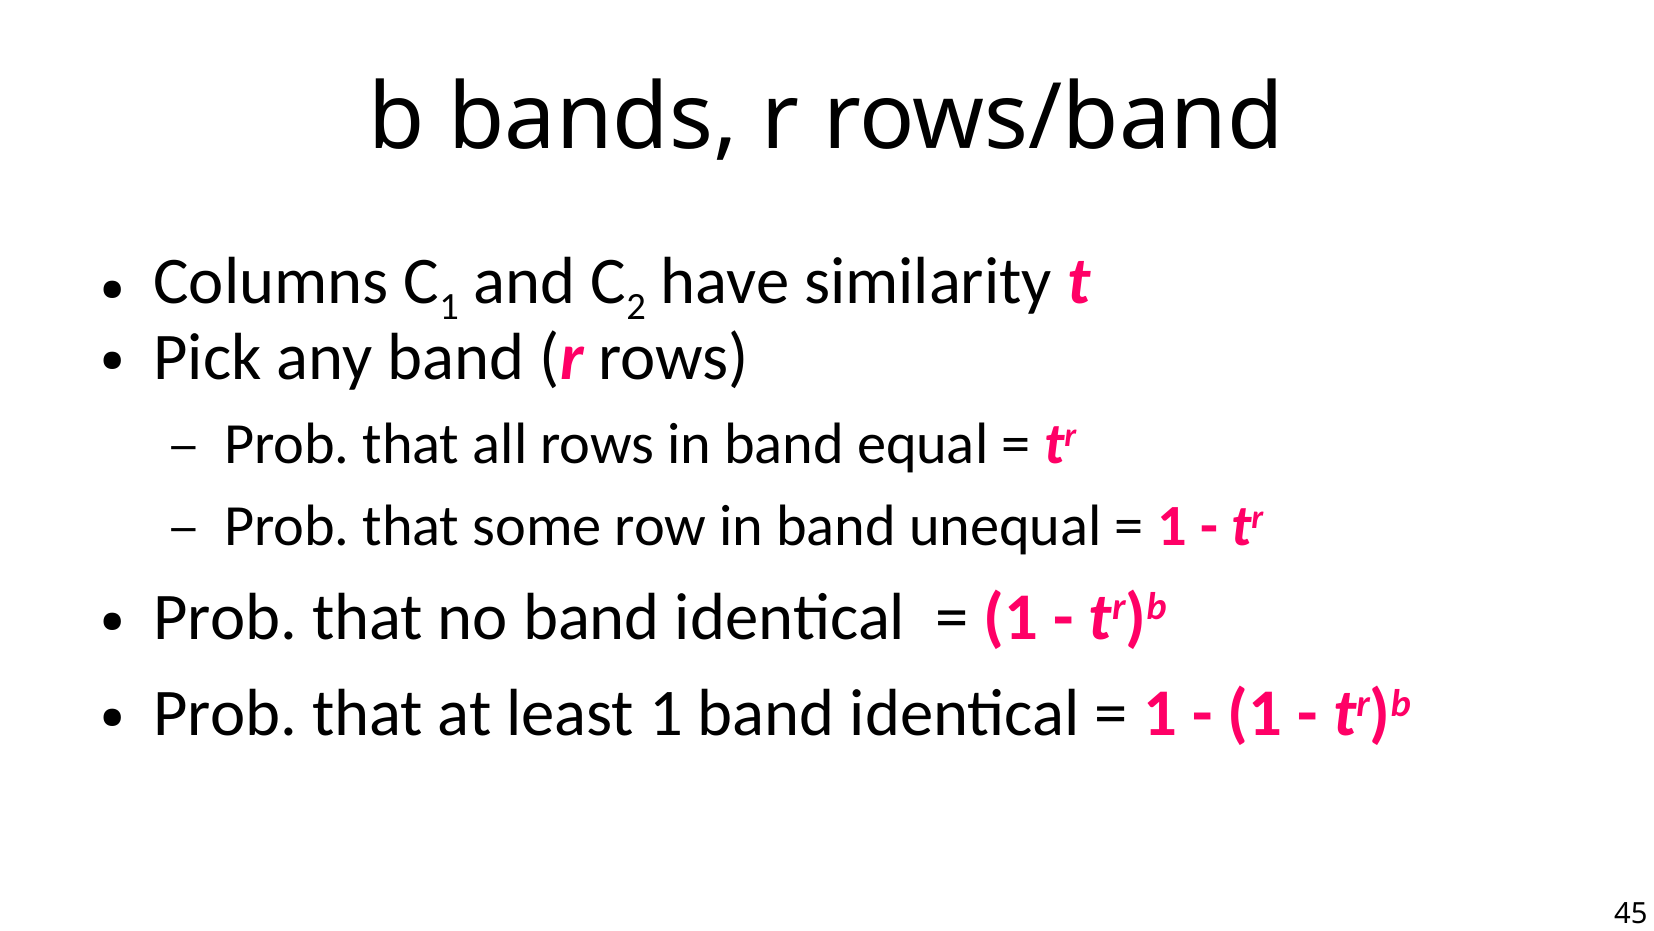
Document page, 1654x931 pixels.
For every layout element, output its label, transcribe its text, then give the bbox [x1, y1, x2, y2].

title b bands, r rows/band [82, 1, 1571, 226]
list Columns C1 and C2 have similarity t Pick any band (r rows) Prob. that all rows in band equal = tr Prob. that some row in band unequal = 1 - tr Prob. that no band identical = (1 - tr)b Prob. that at least 1 band identical = 1 - (1 - tr)b [82, 253, 1571, 793]
